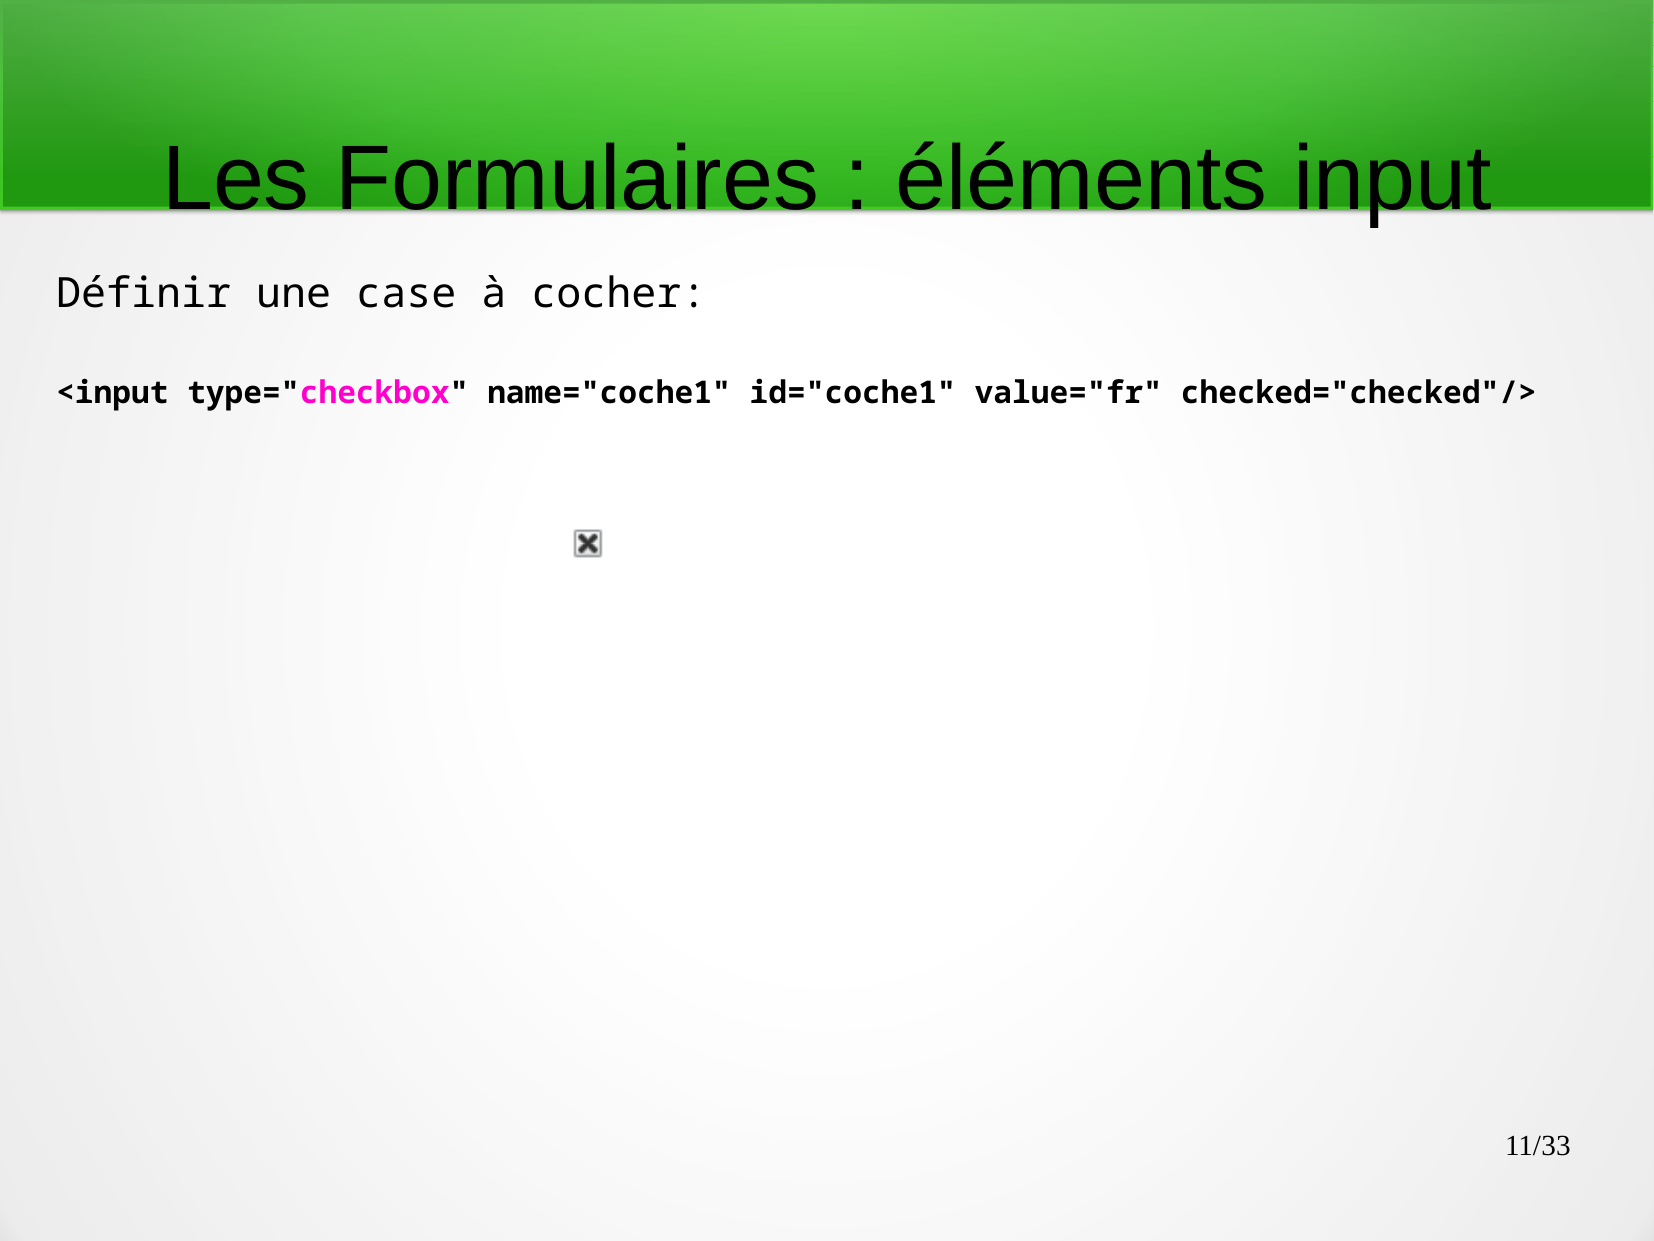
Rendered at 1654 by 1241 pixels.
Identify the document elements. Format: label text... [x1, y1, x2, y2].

text_box Définir une case à cocher: <input type="checkbox" name="coche1" id="coche1" value="fr" checked="checked"/> [55, 265, 1624, 1188]
title Les Formulaires : éléments input [121, 77, 1534, 265]
picture [566, 526, 611, 562]
